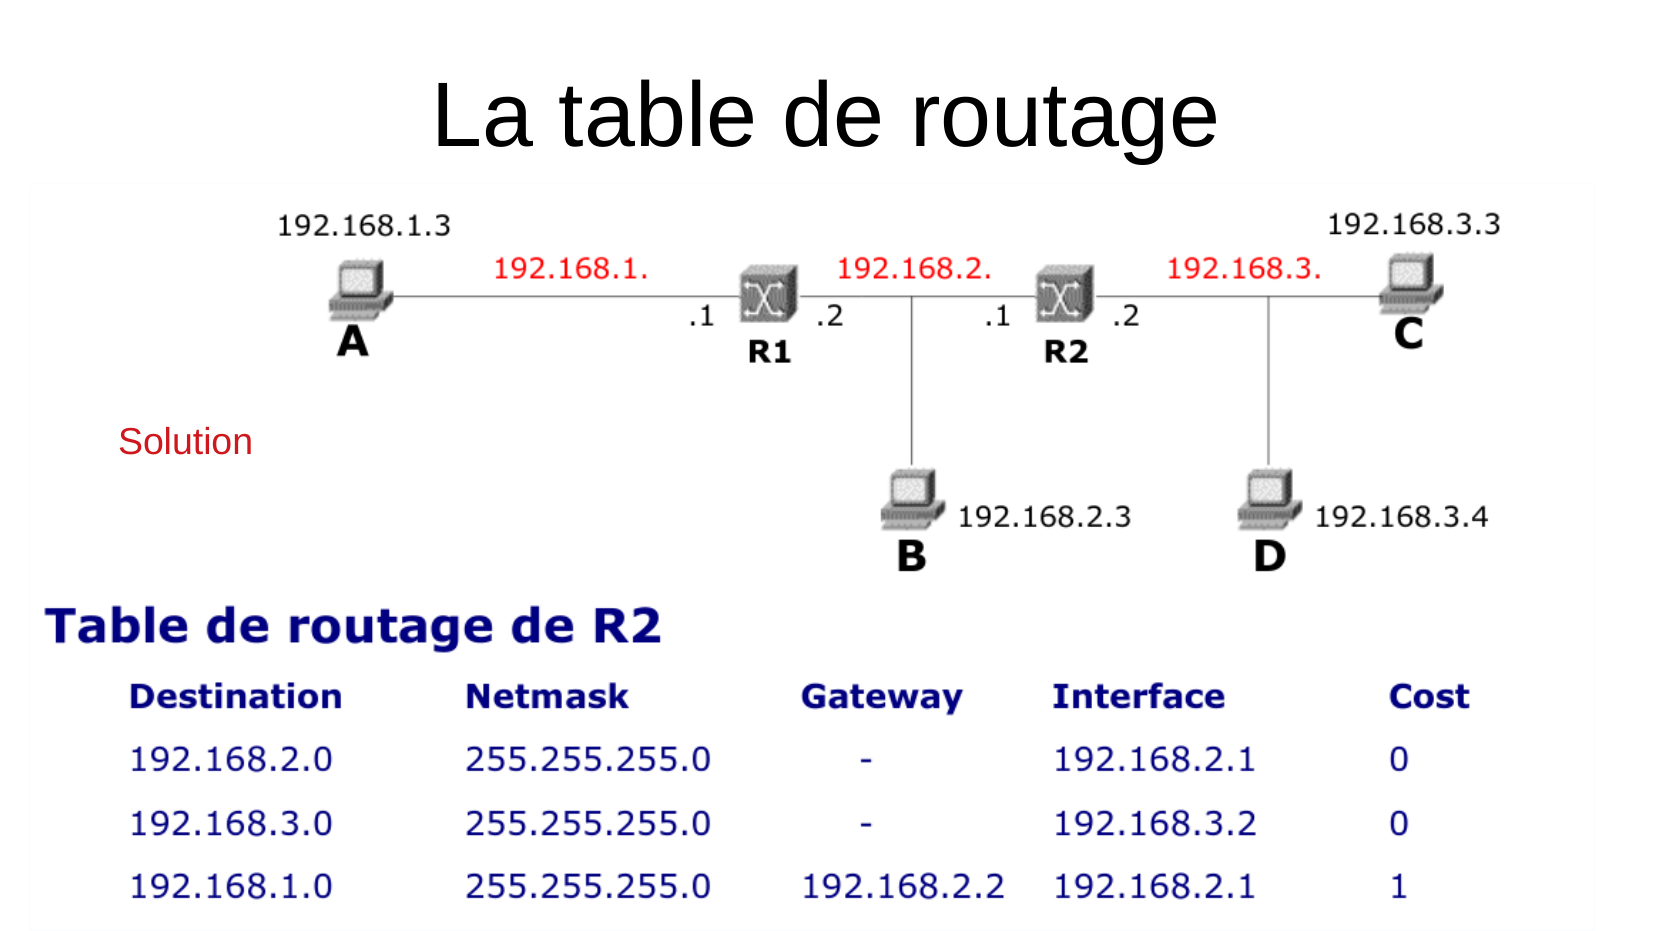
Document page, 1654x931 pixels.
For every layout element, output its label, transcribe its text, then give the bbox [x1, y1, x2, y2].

title La table de routage [82, 37, 1571, 183]
picture [29, 183, 1595, 931]
text_box Solution [103, 413, 268, 471]
